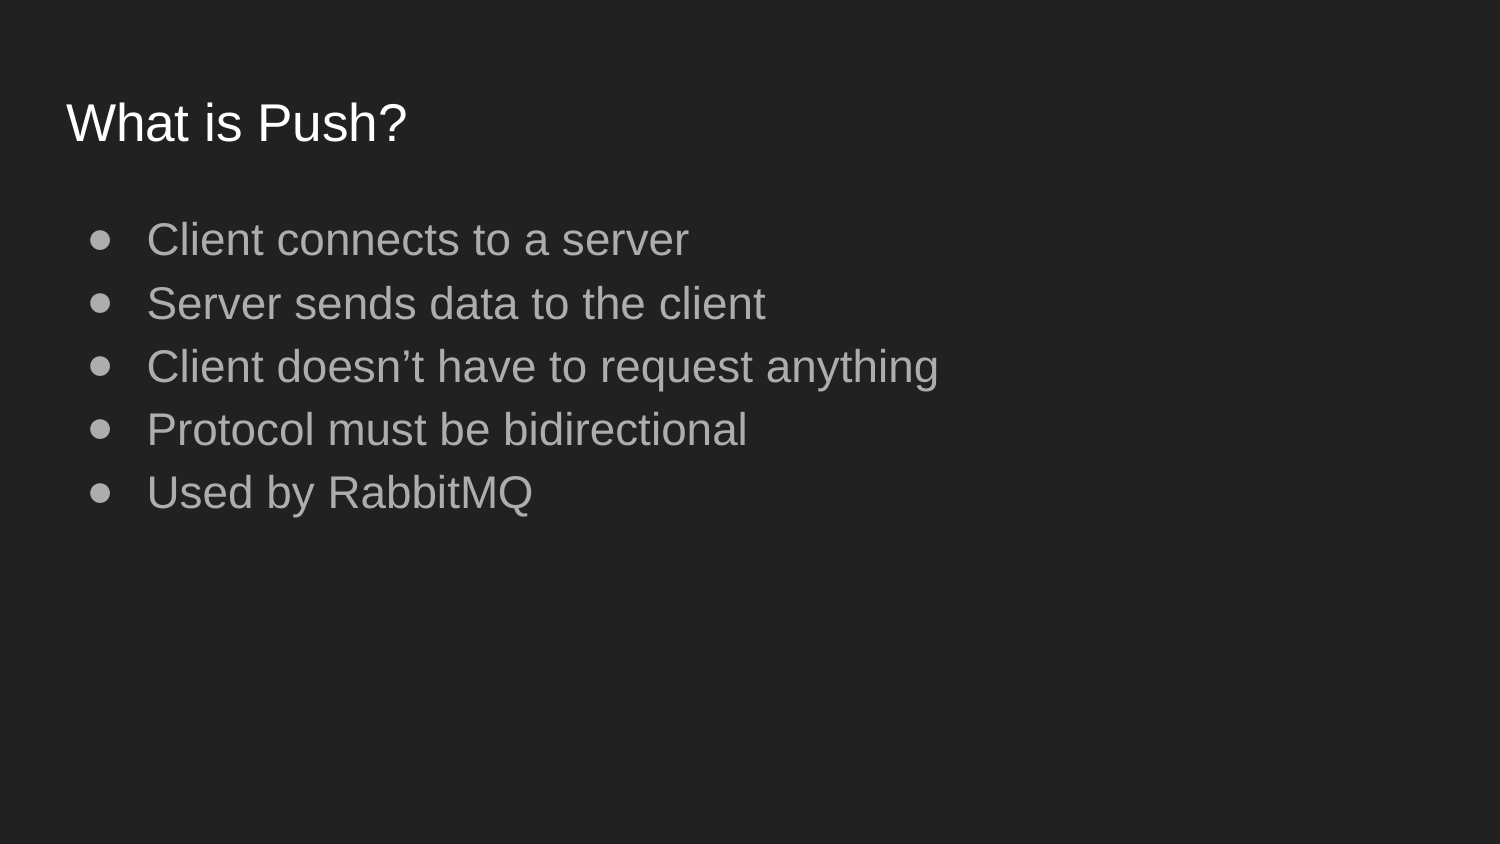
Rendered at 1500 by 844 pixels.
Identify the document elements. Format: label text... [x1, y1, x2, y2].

list Client connects to a server Server sends data to the client Client doesn’t have to request anything Protocol must be bidirectional Used by RabbitMQ [56, 186, 1248, 732]
title What is Push? [51, 72, 1449, 167]
